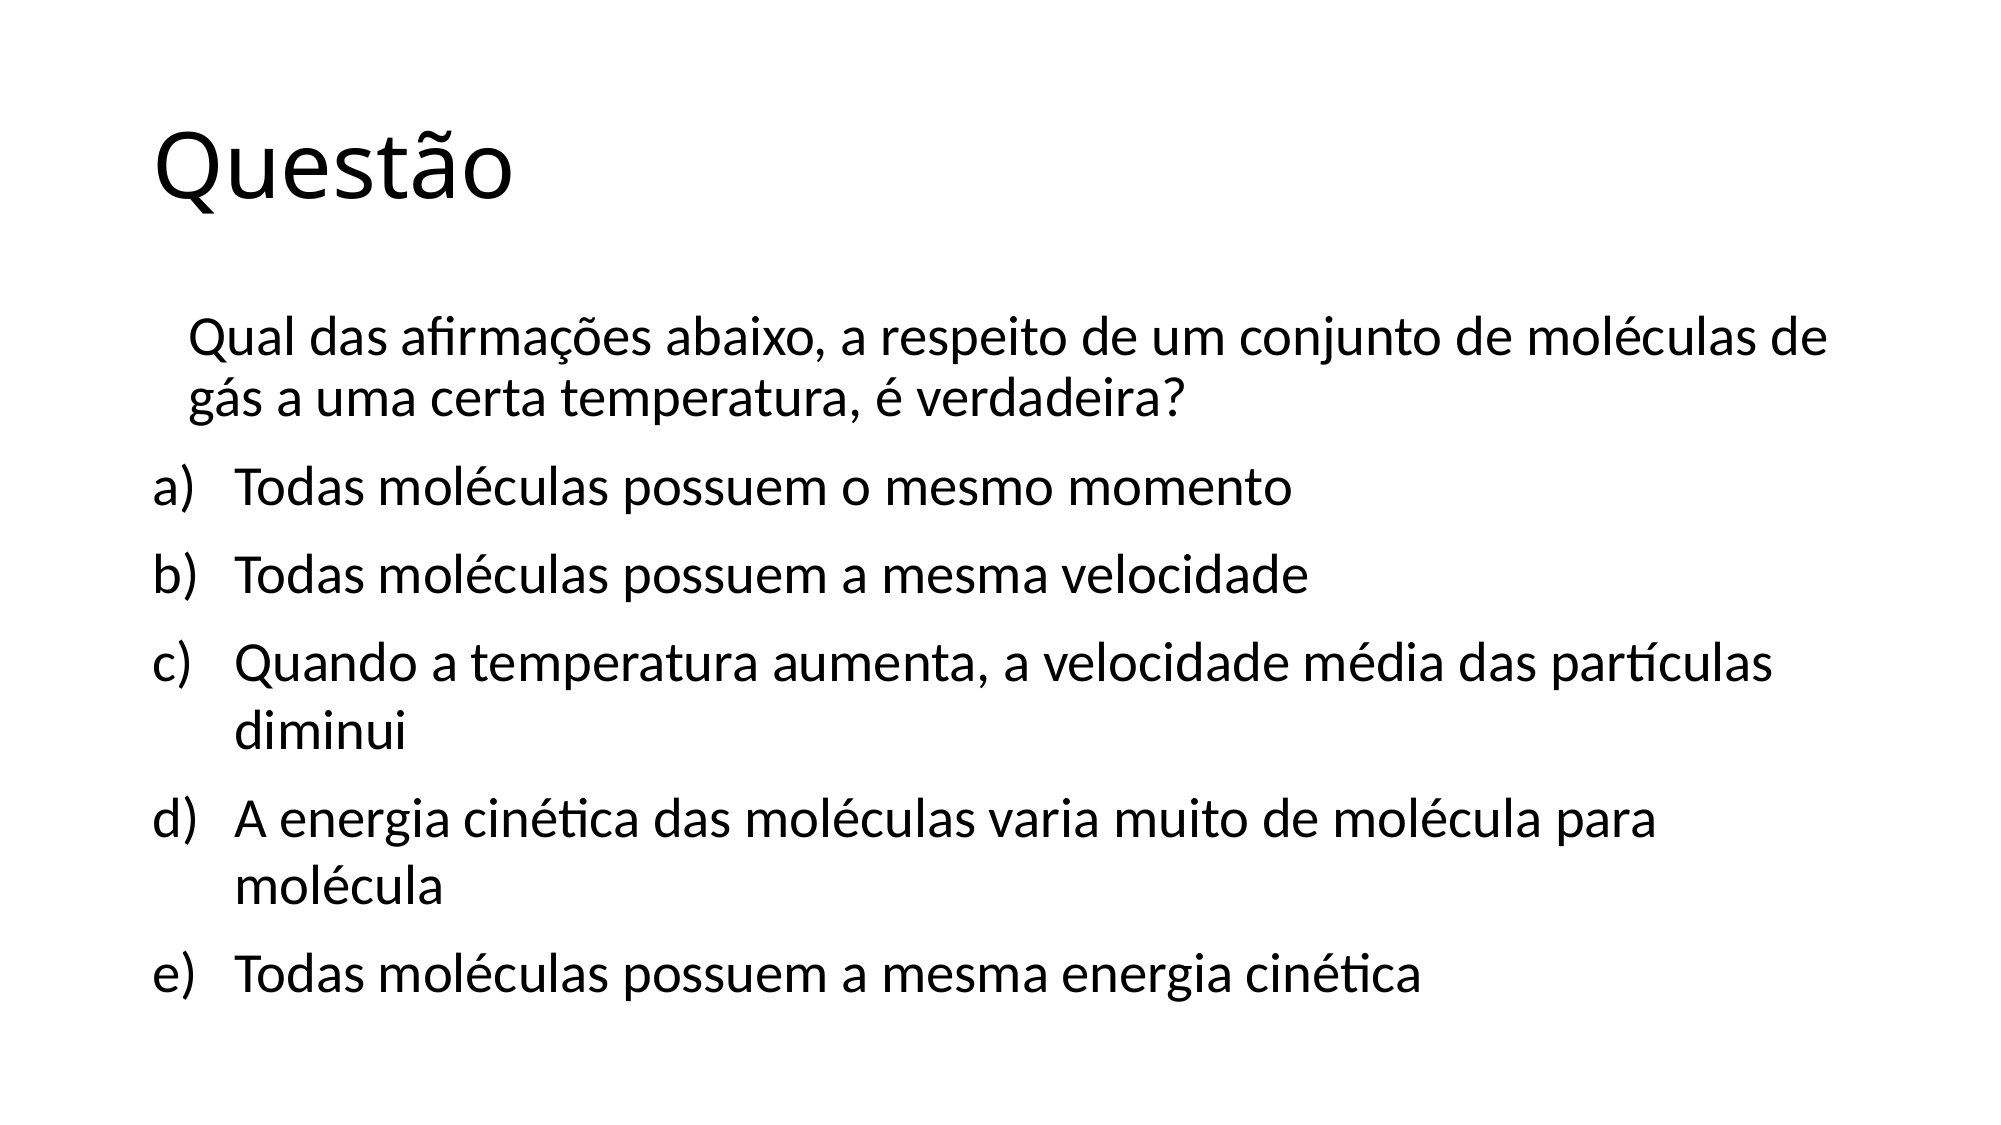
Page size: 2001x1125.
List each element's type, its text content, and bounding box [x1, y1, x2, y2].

title Questão [137, 59, 1863, 278]
list Qual das afirmações abaixo, a respeito de um conjunto de moléculas de gás a uma certa temperatura, é verdadeira? Todas moléculas possuem o mesmo momento Todas moléculas possuem a mesma velocidade Quando a temperatura aumenta, a velocidade média das partículas diminui A energia cinética das moléculas varia muito de molécula para molécula Todas moléculas possuem a mesma energia cinética [137, 299, 1863, 1014]
